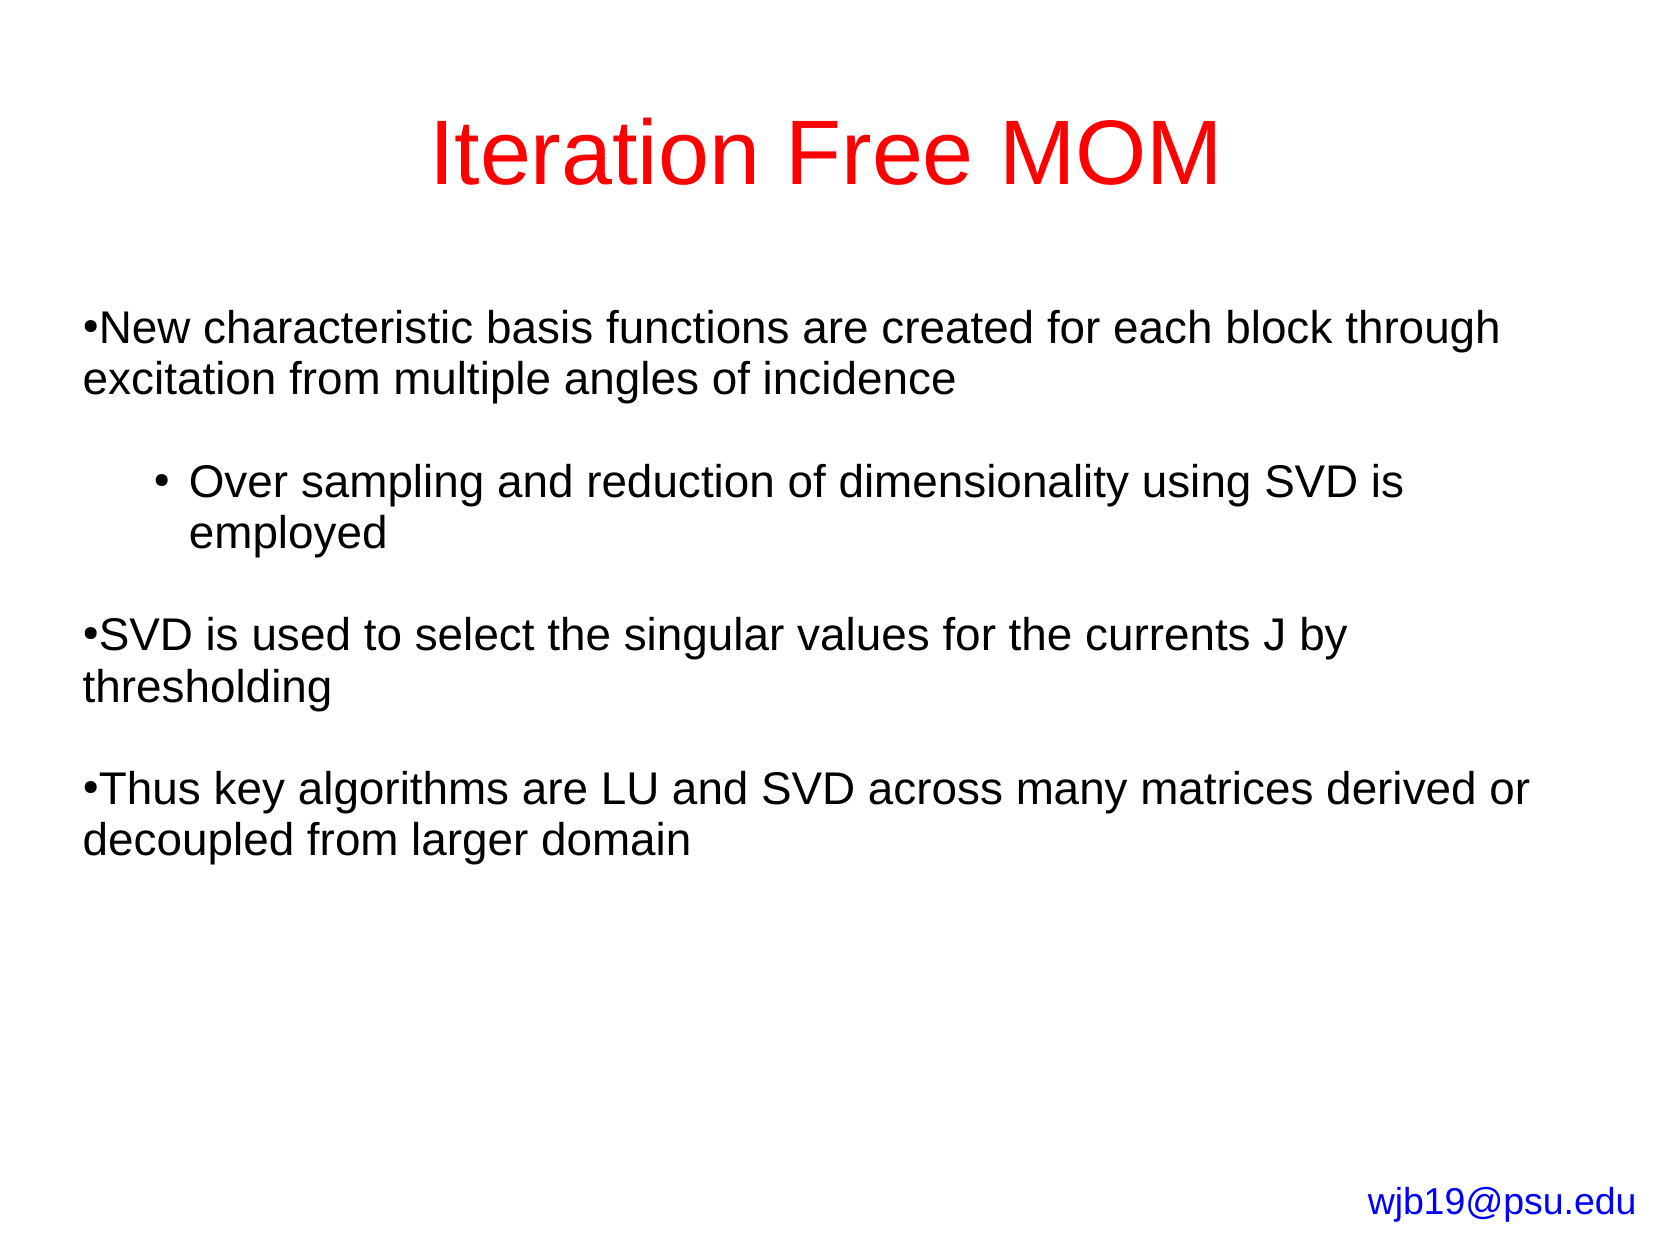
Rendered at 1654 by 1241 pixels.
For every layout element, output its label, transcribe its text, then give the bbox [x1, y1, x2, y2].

subtitle New characteristic basis functions are created for each block through excitation from multiple angles of incidence Over sampling and reduction of dimensionality using SVD is employed SVD is used to select the singular values for the currents J by thresholding Thus key algorithms are LU and SVD across many matrices derived or decoupled from larger domain [82, 301, 1538, 1067]
title Iteration Free MOM [82, 49, 1571, 257]
text_box wjb19@psu.edu [1353, 1173, 1652, 1231]
